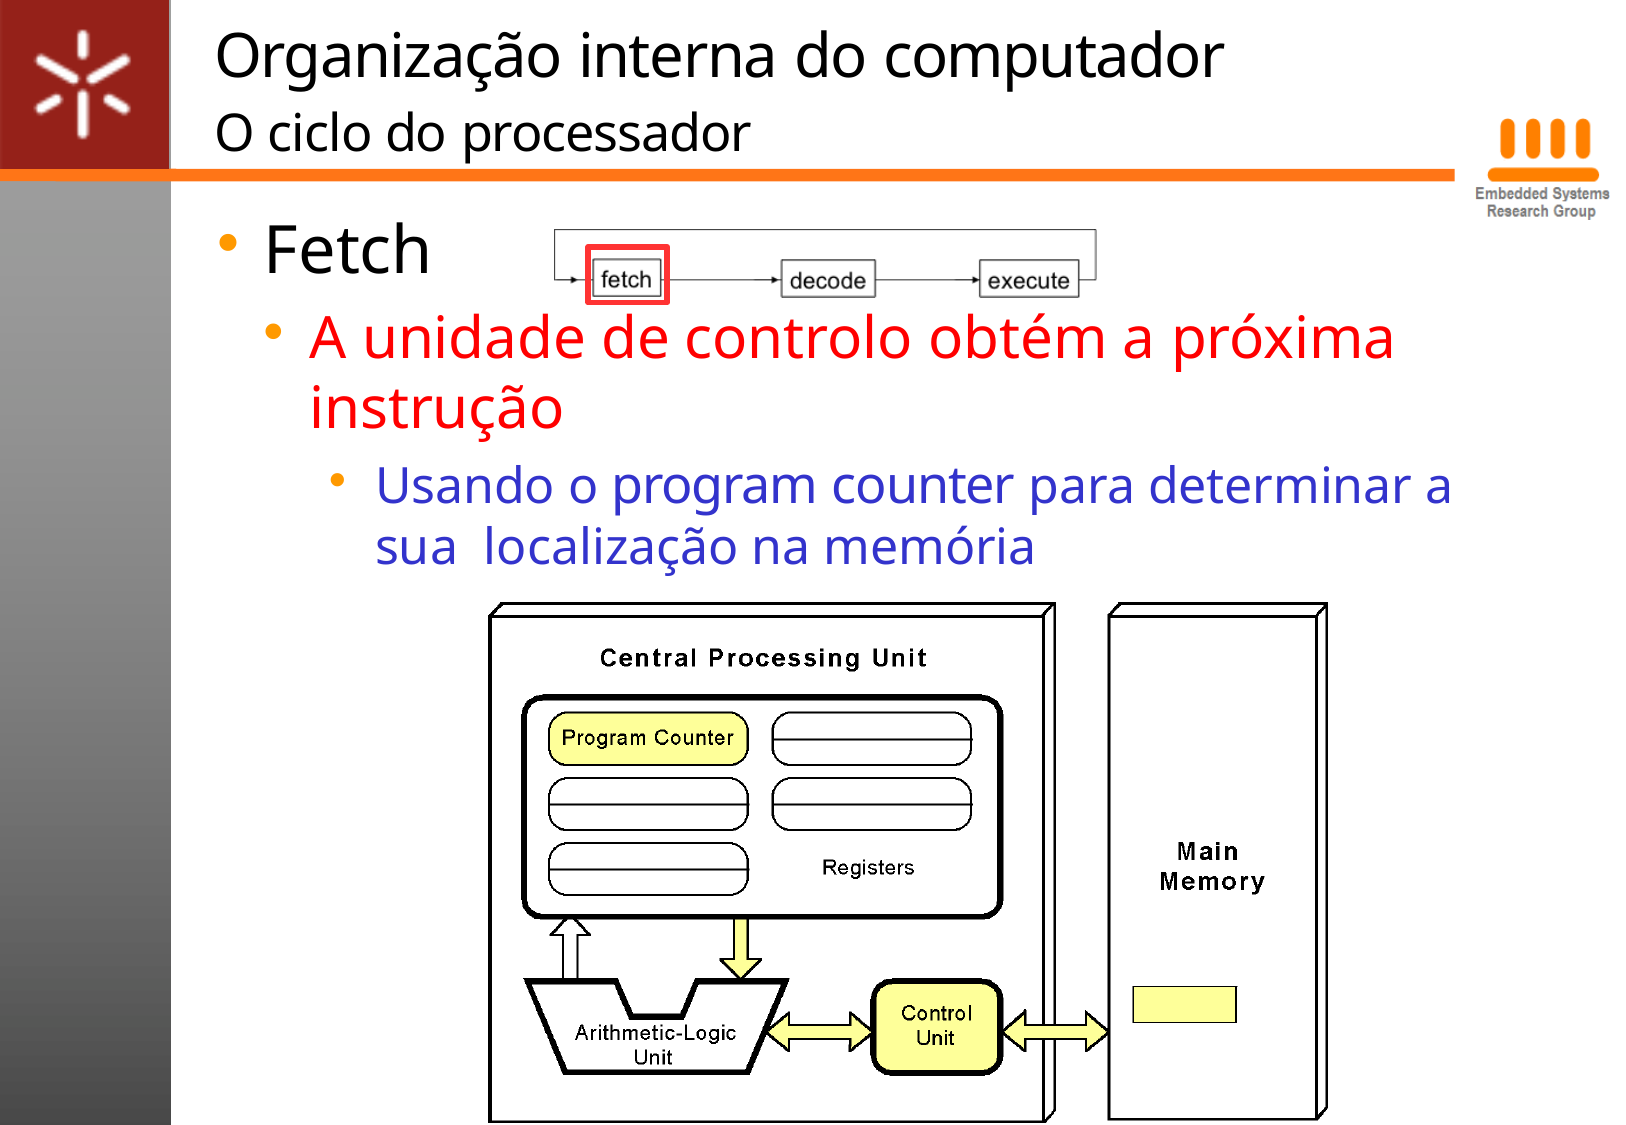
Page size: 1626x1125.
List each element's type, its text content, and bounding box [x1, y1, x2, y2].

picture [488, 602, 1328, 1123]
picture [591, 250, 664, 299]
text_box Fetch A unidade de controlo obtém a próxima instrução Usando o program counter para determinar a sua localização na memória [215, 188, 1586, 575]
picture [1475, 118, 1610, 220]
picture [0, 0, 171, 169]
title Organização interna do computador O ciclo do processador [212, 16, 1382, 234]
picture [0, 182, 171, 1125]
picture [554, 229, 1097, 299]
